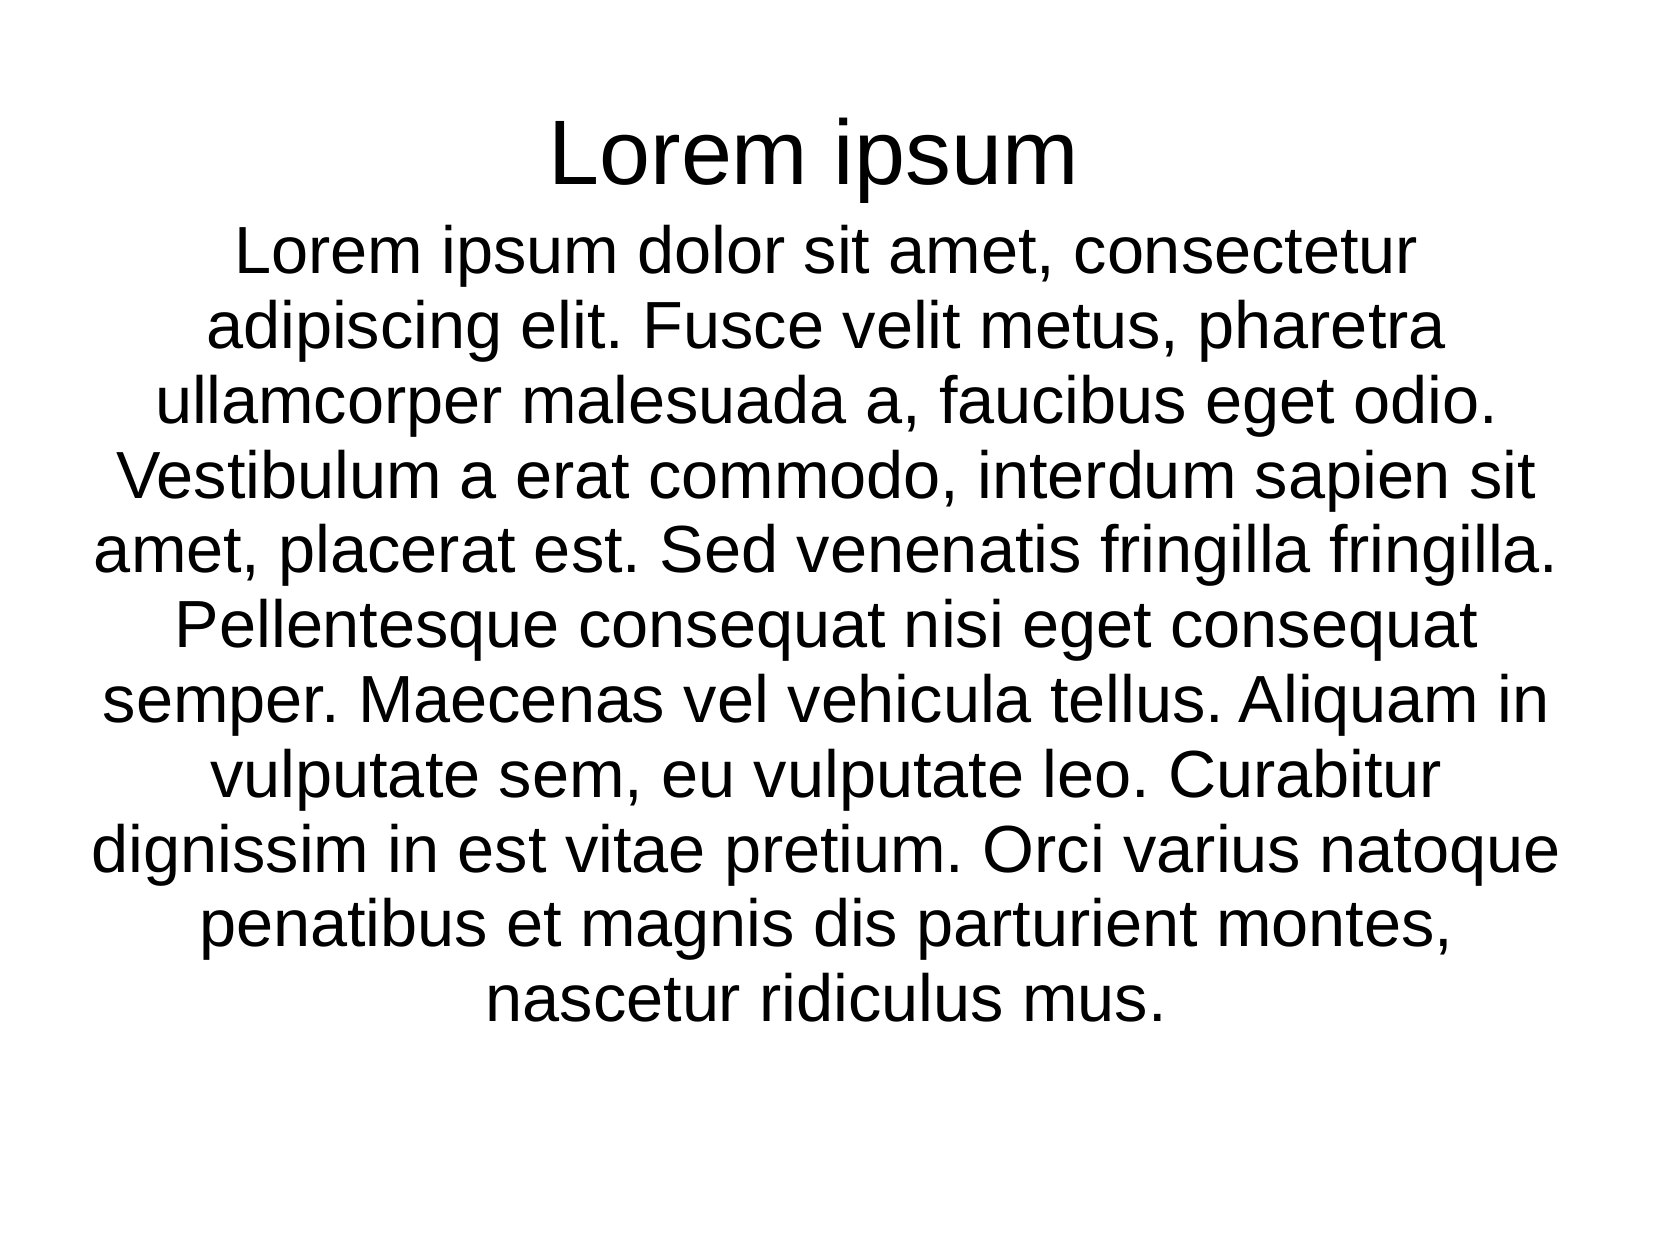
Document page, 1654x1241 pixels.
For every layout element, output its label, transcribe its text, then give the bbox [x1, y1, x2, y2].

subtitle Lorem ipsum dolor sit amet, consectetur adipiscing elit. Fusce velit metus, pharetra ullamcorper malesuada a, faucibus eget odio. Vestibulum a erat commodo, interdum sapien sit amet, placerat est. Sed venenatis fringilla fringilla. Pellentesque consequat nisi eget consequat semper. Maecenas vel vehicula tellus. Aliquam in vulputate sem, eu vulputate leo. Curabitur dignissim in est vitae pretium. Orci varius natoque penatibus et magnis dis parturient montes, nascetur ridiculus mus. [82, 213, 1571, 1186]
title Lorem ipsum [82, 49, 1571, 213]
